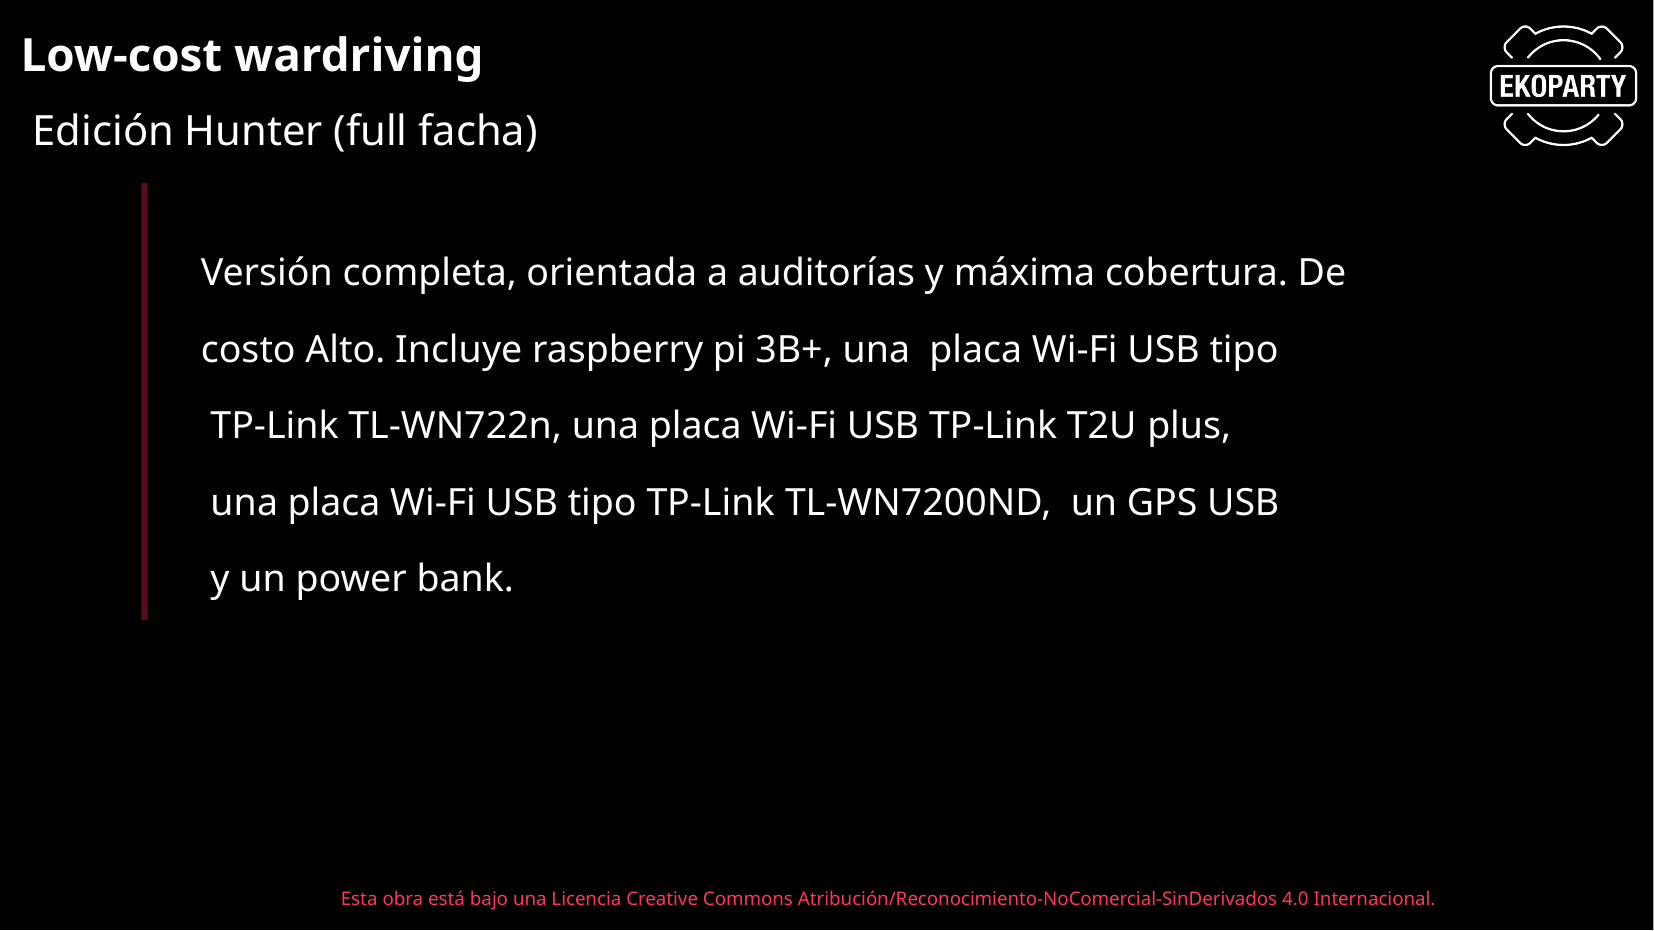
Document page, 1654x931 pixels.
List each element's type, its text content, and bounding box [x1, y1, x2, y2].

text_box Esta obra está bajo una Licencia Creative Commons Atribución/Reconocimiento-NoComercial-SinDerivados 4.0 Internacional. [325, 878, 1654, 917]
text_box Versión completa, orientada a auditorías y máxima cobertura. De costo Alto. Incluye raspberry pi 3B+, una placa Wi-Fi USB tipo TP-Link TL-WN722n, una placa Wi-Fi USB TP-Link T2U plus, una placa Wi-Fi USB tipo TP-Link TL-WN7200ND, un GPS USB y un power bank. [186, 212, 1573, 645]
text_box Low-cost wardriving [5, 14, 1476, 87]
text_box Edición Hunter (full facha) [17, 93, 1343, 161]
picture [1476, 0, 1654, 178]
